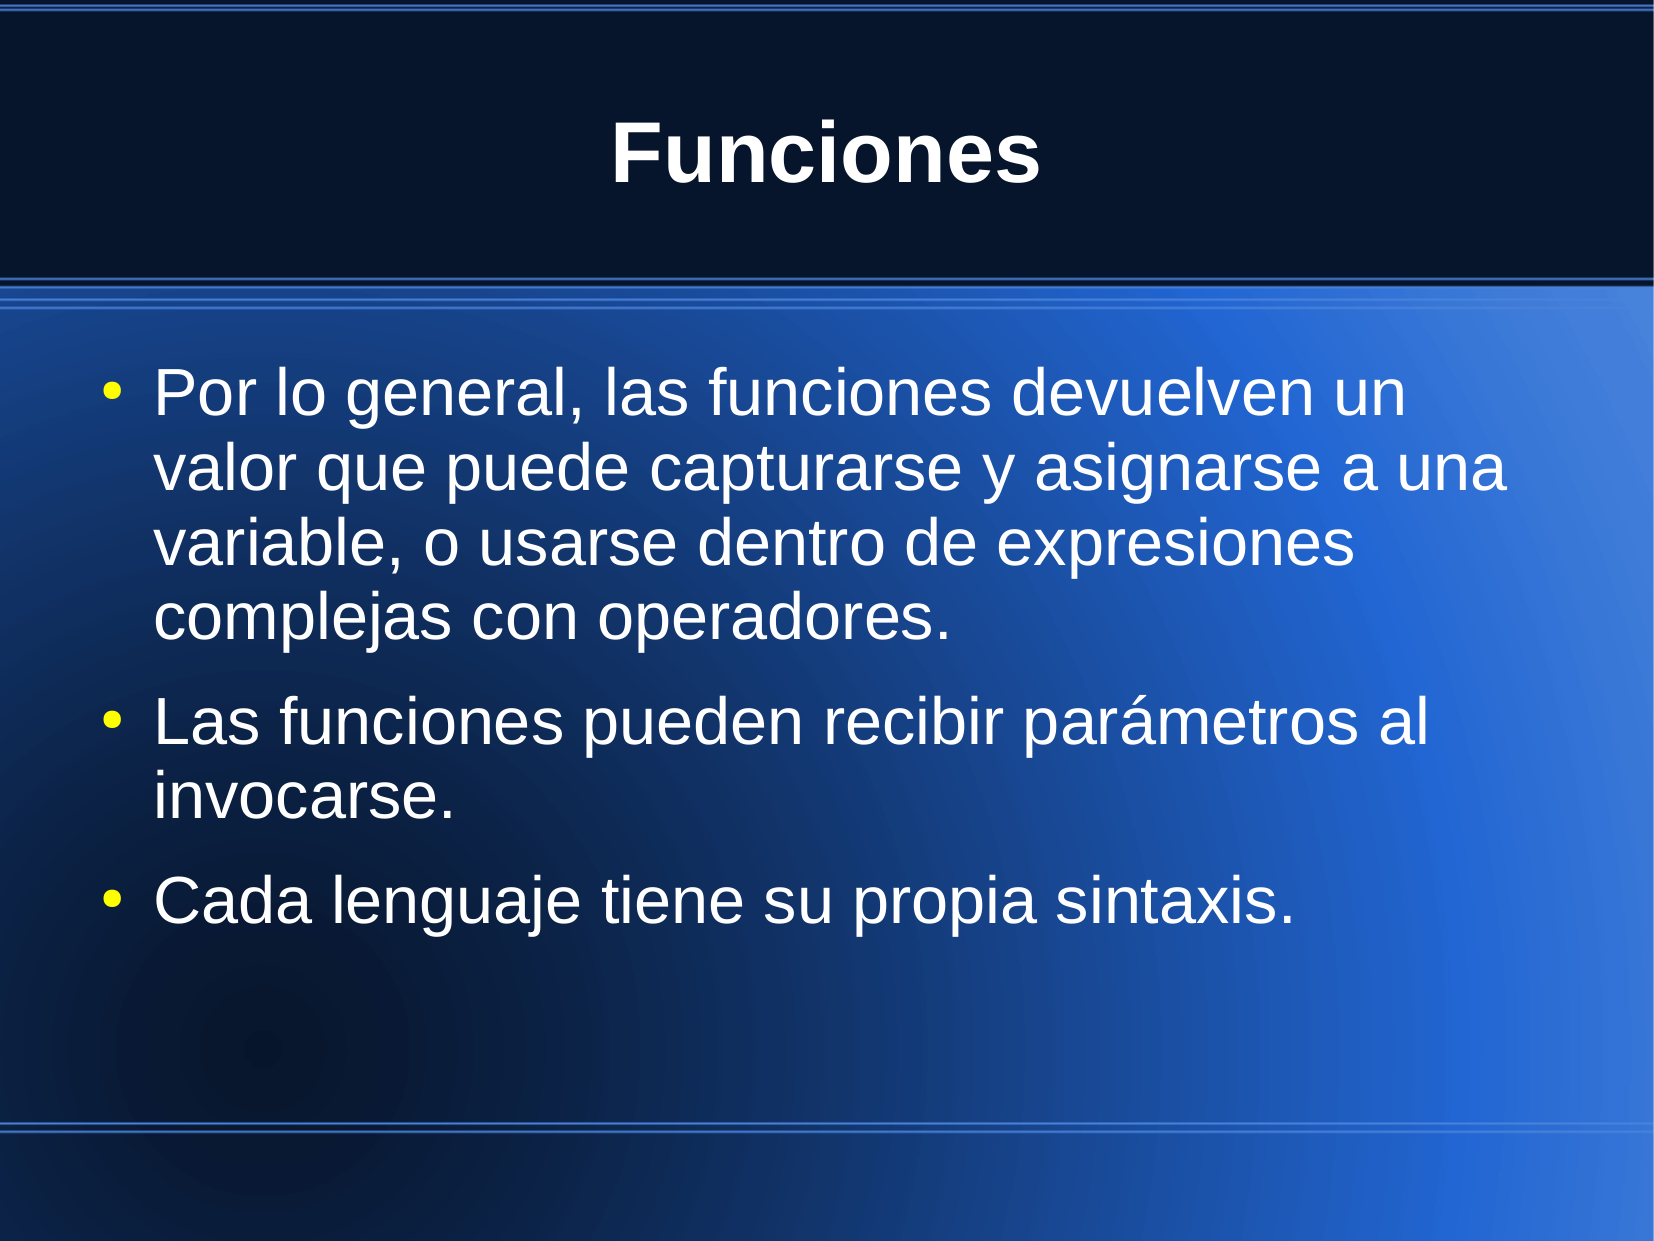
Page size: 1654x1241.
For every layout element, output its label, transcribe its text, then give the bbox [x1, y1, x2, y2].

list Por lo general, las funciones devuelven un valor que puede capturarse y asignarse a una variable, o usarse dentro de expresiones complejas con operadores. Las funciones pueden recibir parámetros al invocarse. Cada lenguaje tiene su propia sintaxis. [82, 355, 1571, 1075]
title Funciones [82, 49, 1571, 257]
picture [0, 0, 1654, 1241]
